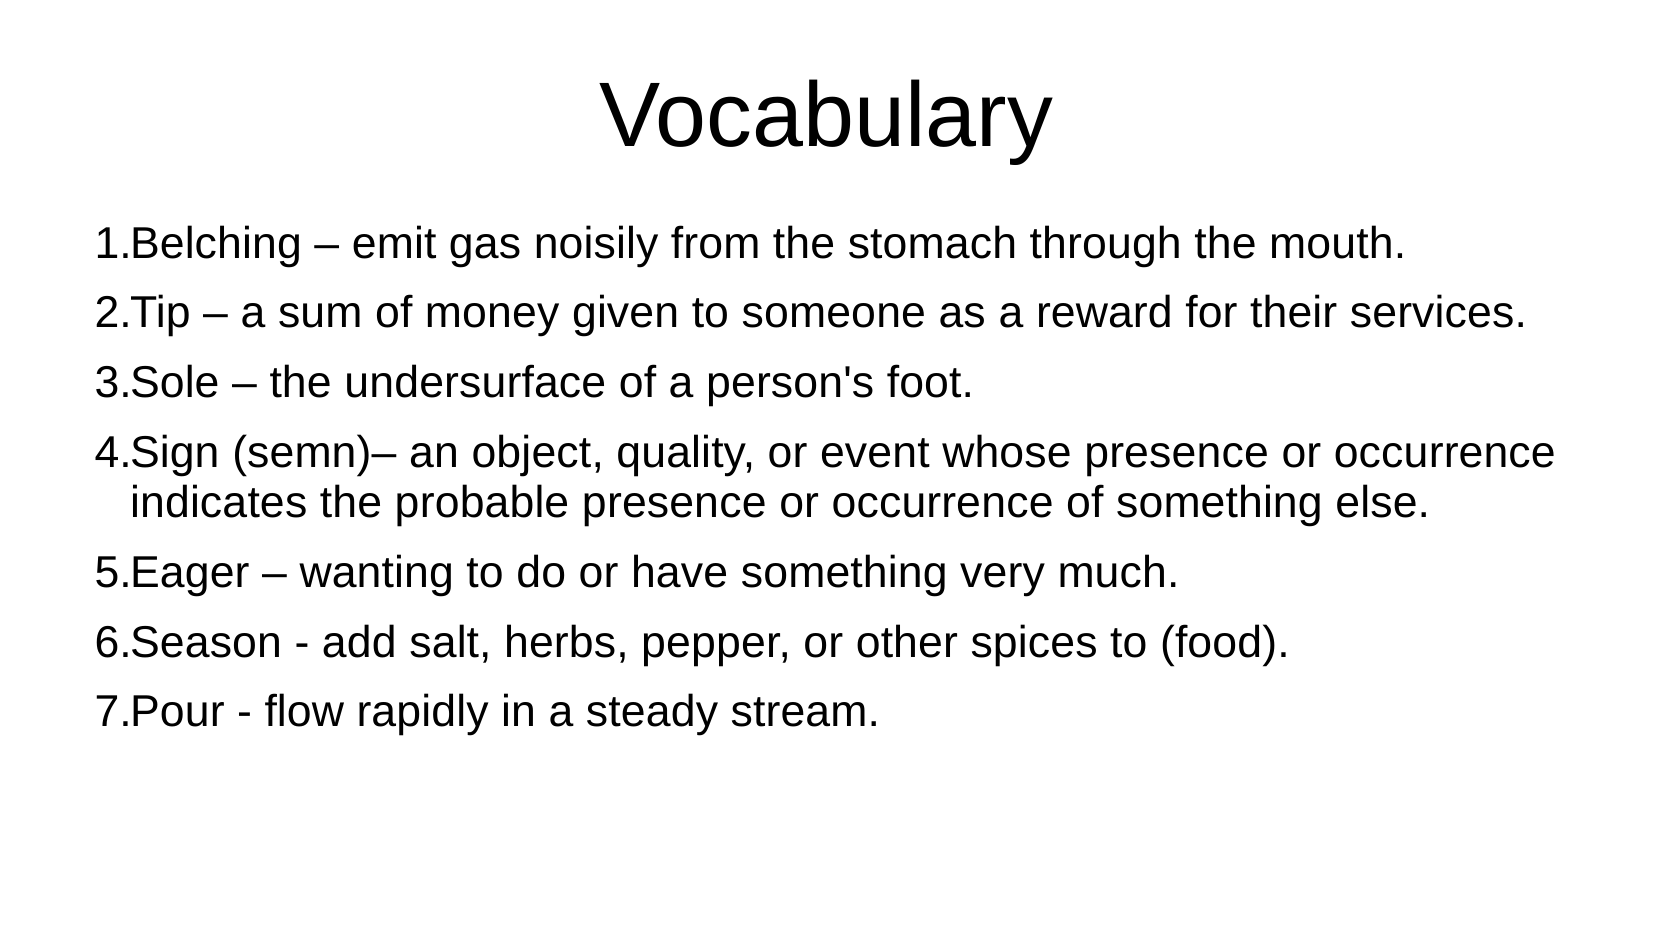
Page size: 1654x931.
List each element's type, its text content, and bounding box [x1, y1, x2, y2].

title Vocabulary [82, 37, 1571, 193]
list Belching – emit gas noisily from the stomach through the mouth. Tip – a sum of money given to someone as a reward for their services. Sole – the undersurface of a person's foot. Sign (semn)– an object, quality, or event whose presence or occurrence indicates the probable presence or occurrence of something else. Eager – wanting to do or have something very much. Season - add salt, herbs, pepper, or other spices to (food). Pour - flow rapidly in a steady stream. [82, 217, 1571, 758]
